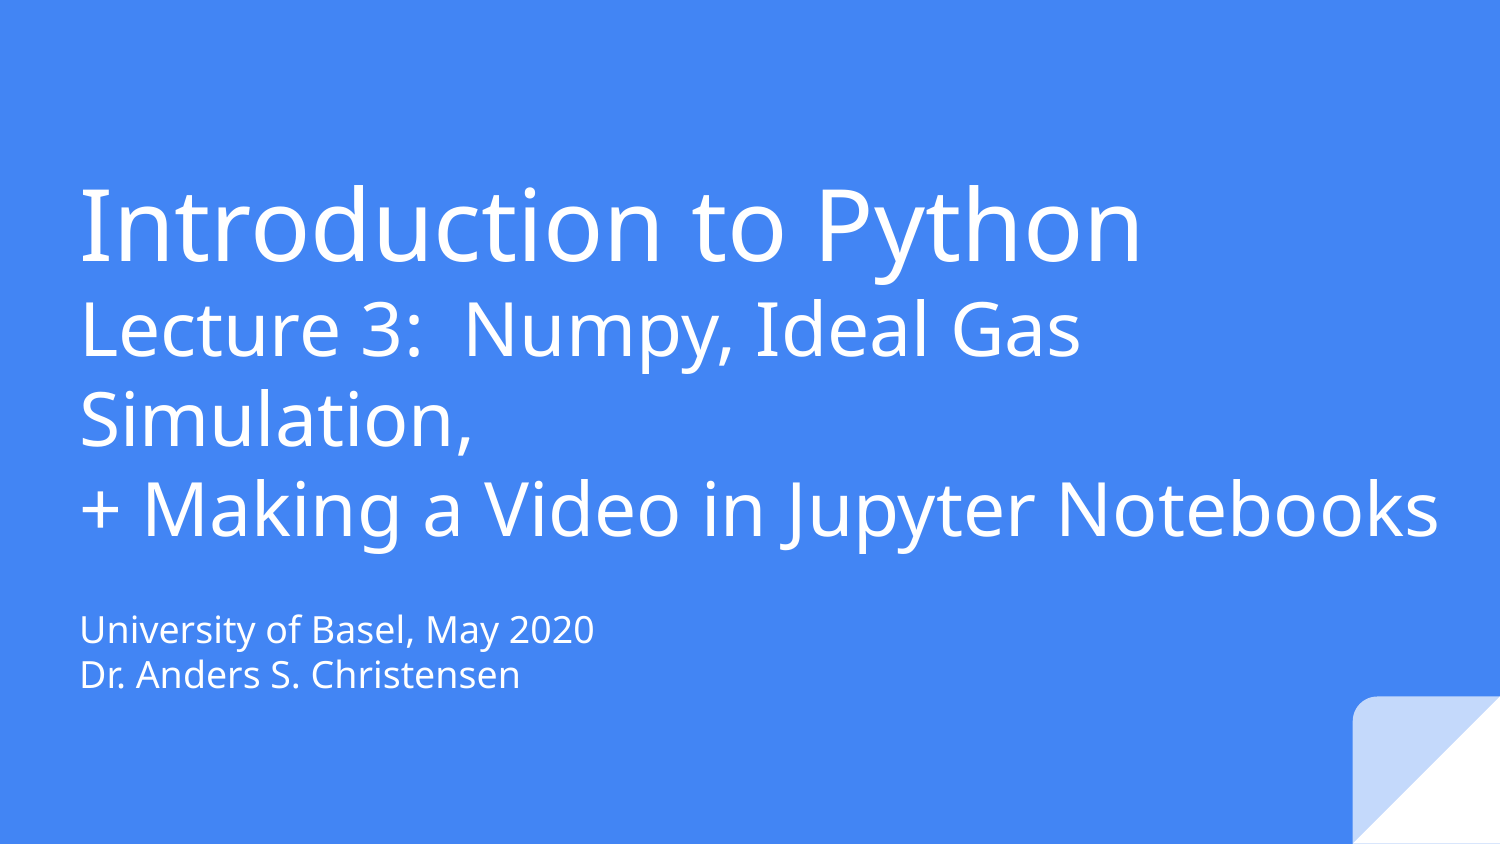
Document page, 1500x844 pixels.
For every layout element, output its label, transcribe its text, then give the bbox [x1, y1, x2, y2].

subtitle University of Basel, May 2020 Dr. Anders S. Christensen [64, 590, 1413, 744]
title Introduction to Python Lecture 3: Numpy, Ideal Gas Simulation, + Making a Video in Jupyter Notebooks [64, 232, 1472, 657]
